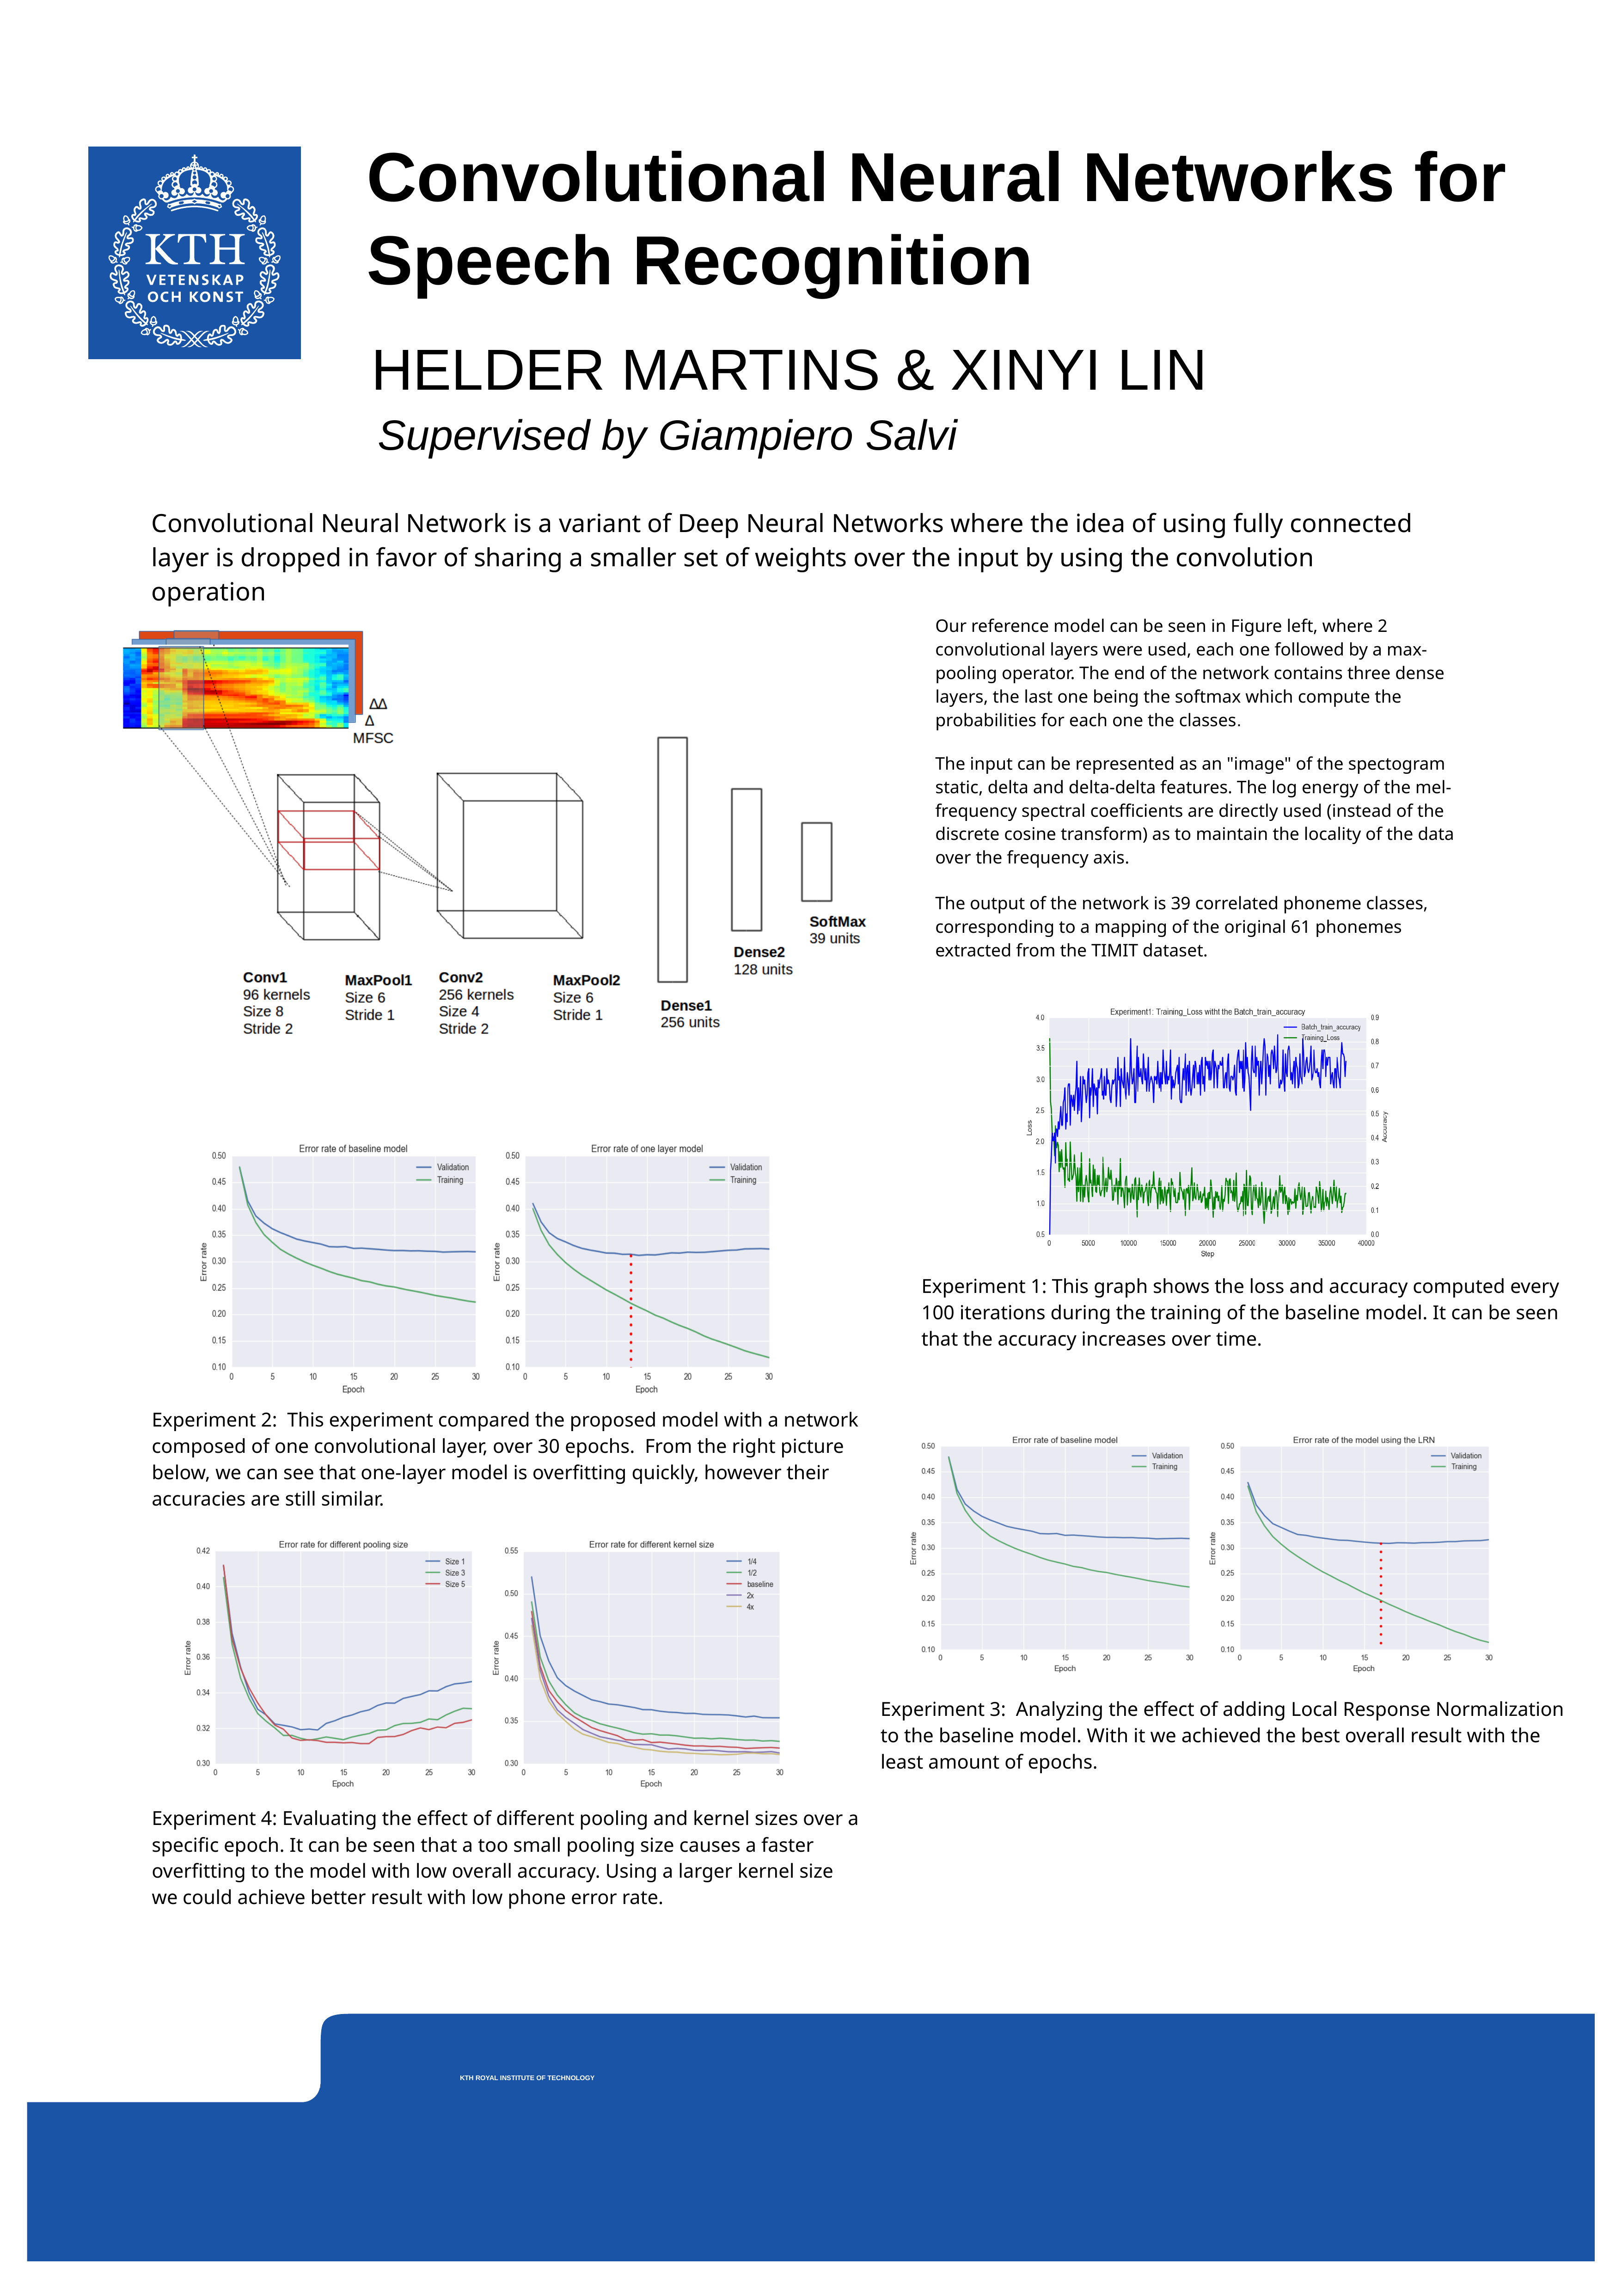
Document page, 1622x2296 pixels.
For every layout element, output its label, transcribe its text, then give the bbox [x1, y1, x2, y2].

picture [998, 991, 1407, 1262]
text_box The output of the network is 39 correlated phoneme classes, corresponding to a mapping of the original 61 phonemes extracted from the TIMIT dataset. [928, 888, 1476, 956]
list Supervised by Giampiero Salvi [378, 407, 1454, 458]
text_box Experiment 4: Evaluating the effect of different pooling and kernel sizes over a specific epoch. It can be seen that a too small pooling size causes a faster overfitting to the model with low overall accuracy. Using a larger kernel size we could achieve better result with low phone error rate. [145, 1801, 866, 1944]
text_box Our reference model can be seen in Figure left, where 2 convolutional layers were used, each one followed by a max-pooling operator. The end of the network contains three dense layers, the last one being the softmax which compute the probabilities for each one the classes. [928, 610, 1483, 740]
title Convolutional Neural Networks for Speech Recognition [367, 132, 1532, 334]
text_box Experiment 1: This graph shows the loss and accuracy computed every 100 iterations during the training of the baseline model. It can be seen that the accuracy increases over time. [914, 1269, 1567, 1378]
text_box Experiment 2: This experiment compared the proposed model with a network composed of one convolutional layer, over 30 epochs. From the right picture below, we can see that one-layer model is overfitting quickly, however their accuracies are still similar. [145, 1402, 866, 1512]
text_box Experiment 3: Analyzing the effect of adding Local Response Normalization to the baseline model. With it we achieved the best overall result with the least amount of epochs. [874, 1692, 1580, 1801]
picture [145, 1130, 839, 1394]
picture [111, 617, 922, 1068]
list Helder Martins & Xinyi Lin [371, 332, 1301, 382]
text_box Convolutional Neural Network is a variant of Deep Neural Networks where the idea of using fully connected layer is dropped in favor of sharing a smaller set of weights over the input by using the convolution operation [145, 502, 1421, 598]
text_box The input can be represented as an "image" of the spectogram static, delta and delta-delta features. The log energy of the mel-frequency spectral coefficients are directly used (instead of the discrete cosine transform) as to maintain the locality of the data over the frequency axis. [928, 747, 1476, 877]
picture [124, 1421, 1560, 1790]
